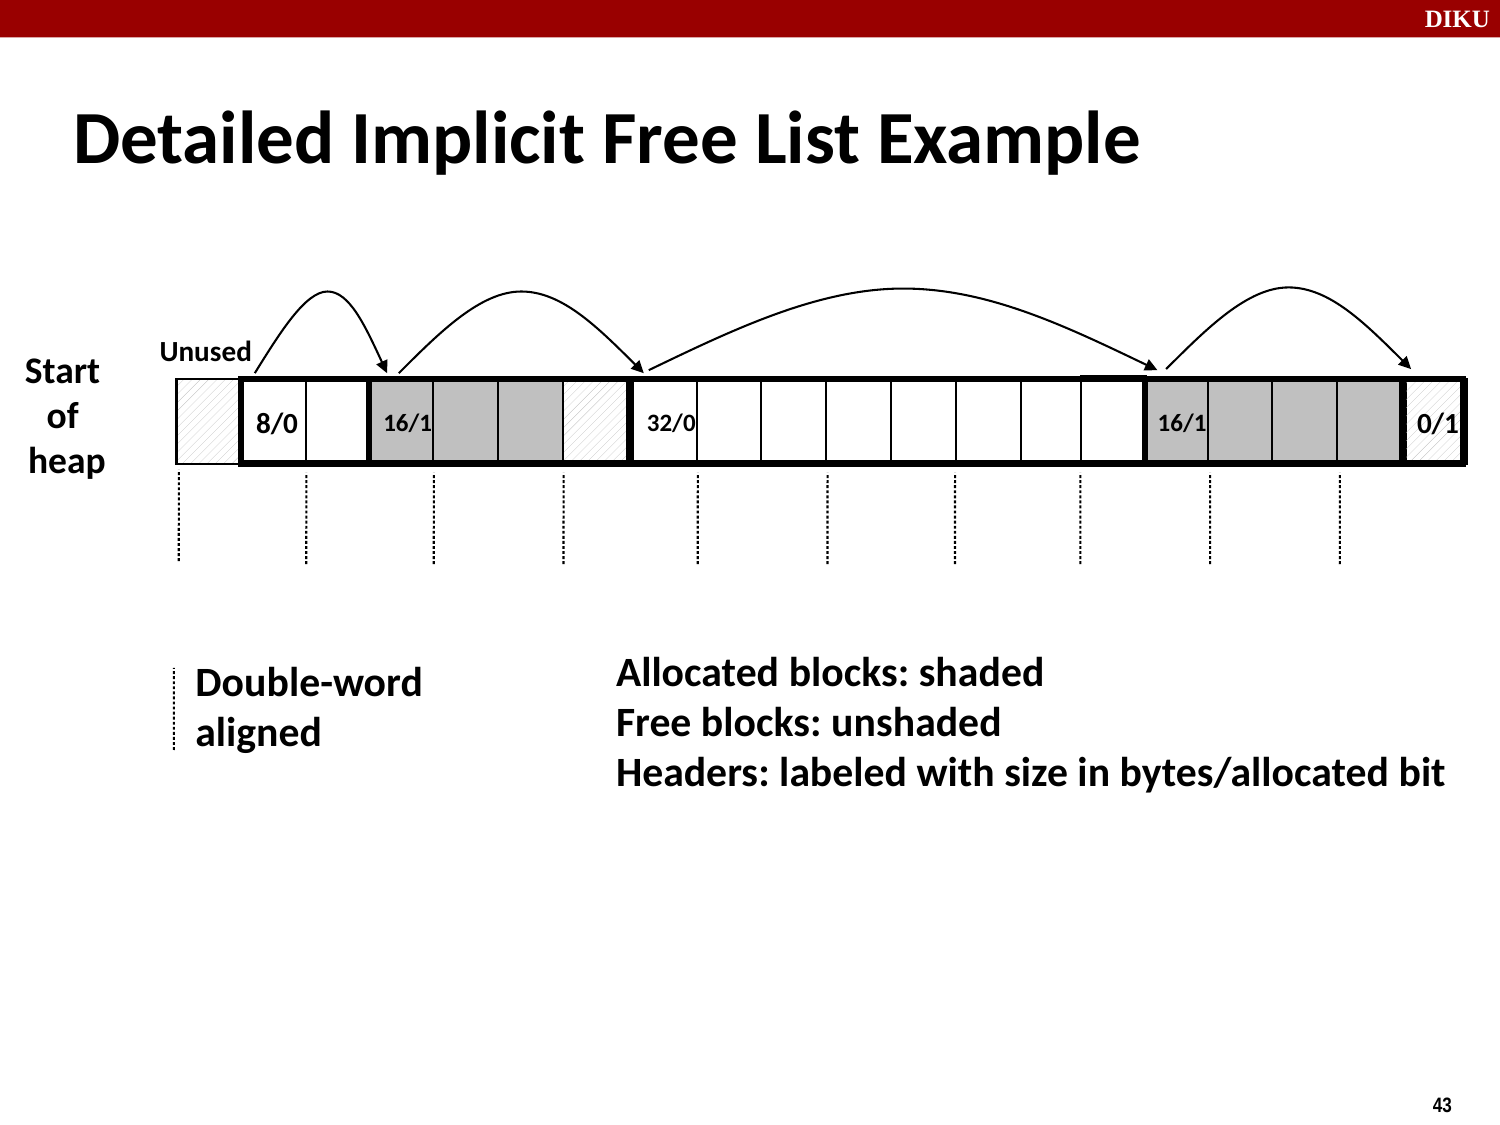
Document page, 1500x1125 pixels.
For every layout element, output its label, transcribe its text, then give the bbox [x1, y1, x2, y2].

text_box [1207, 382, 1399, 460]
text_box [433, 382, 627, 460]
text_box [697, 382, 1142, 460]
text_box 16/1 [1148, 382, 1207, 460]
text_box Detailed Implicit Free List Example [58, 71, 1304, 197]
text_box 32/0 [634, 382, 697, 460]
text_box [306, 382, 366, 460]
text_box 0/1 [1406, 382, 1460, 460]
text_box Double-word aligned [180, 646, 487, 762]
text_box 8/0 [244, 382, 306, 460]
text_box [176, 379, 238, 464]
text_box Allocated blocks: shaded Free blocks: unshaded Headers: labeled with size in bytes/allocated bit [601, 637, 1462, 803]
text_box Start of heap [10, 338, 124, 489]
text_box Unused [144, 324, 268, 375]
text_box 16/1 [372, 382, 433, 460]
